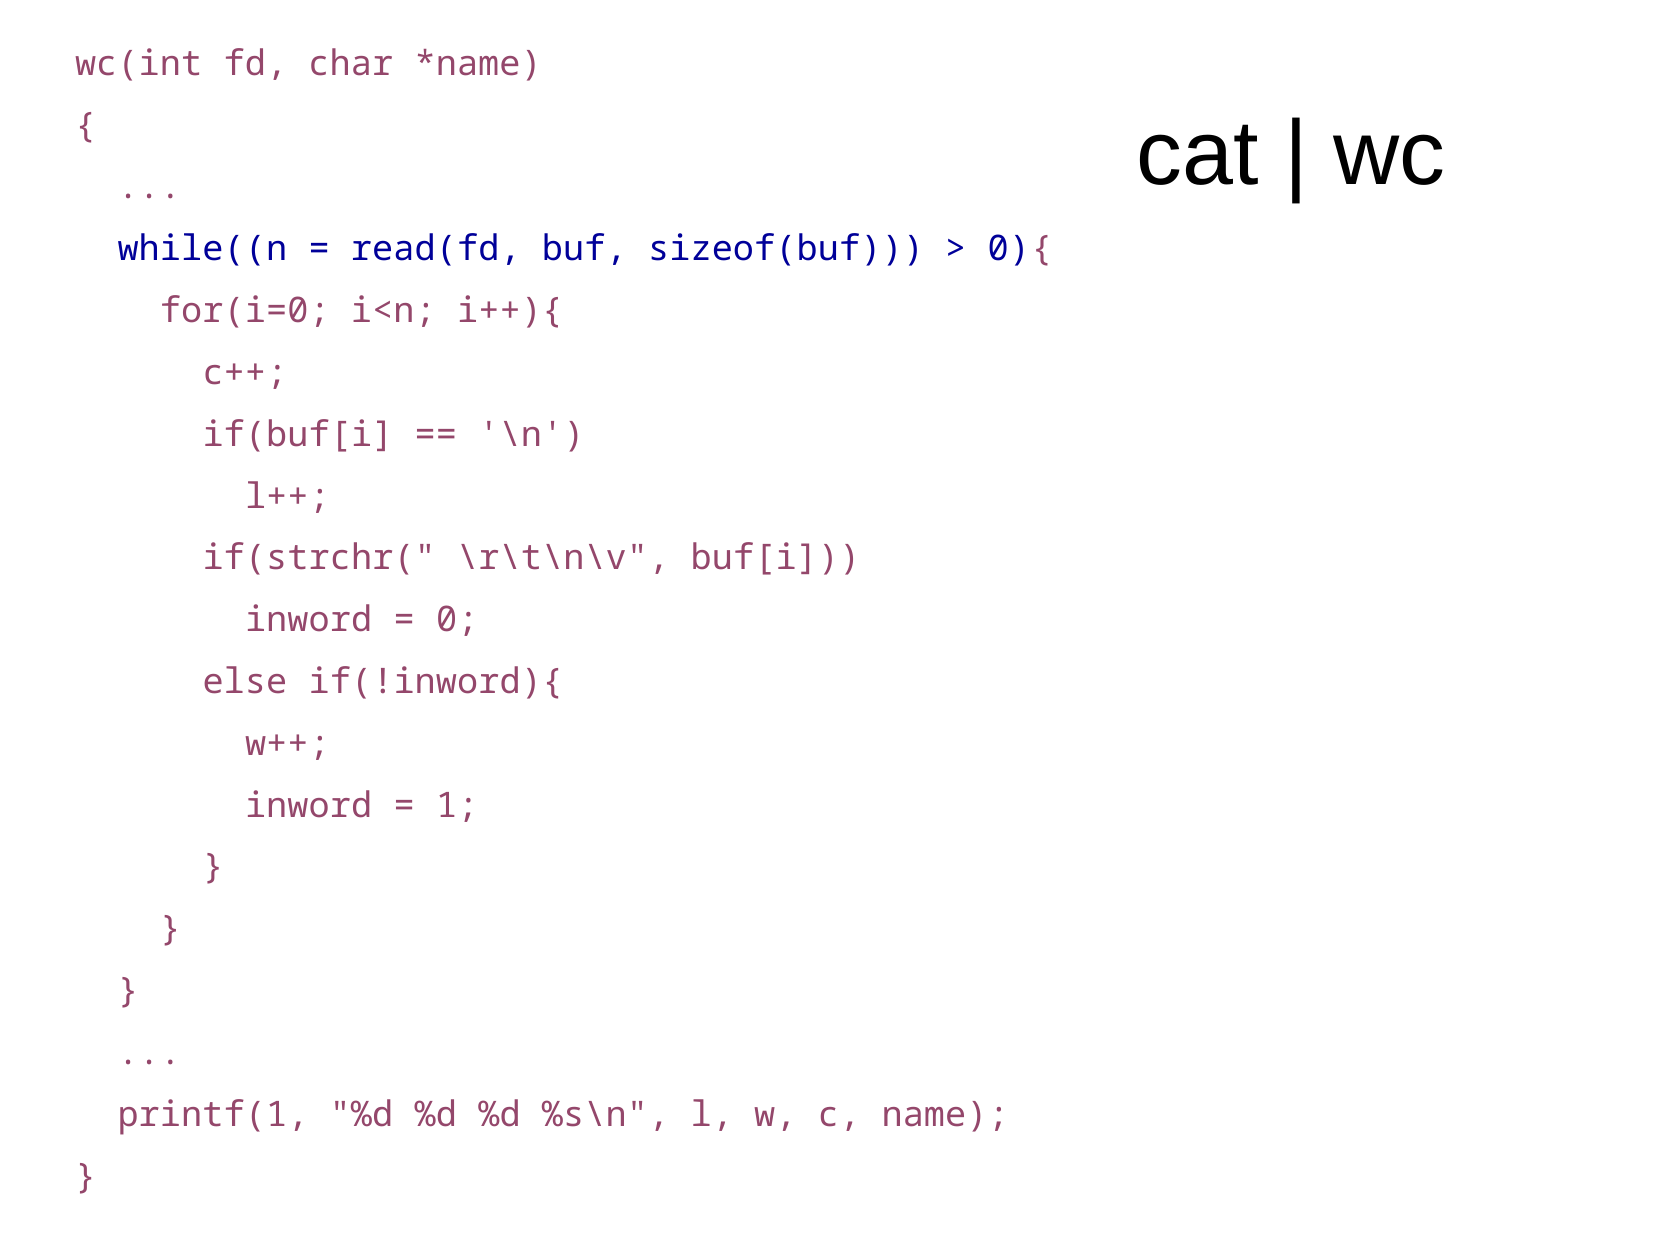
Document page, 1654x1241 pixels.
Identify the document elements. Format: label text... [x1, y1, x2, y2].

list wc(int fd, char *name) { ... while((n = read(fd, buf, sizeof(buf))) > 0){ for(i=0; i<n; i++){ c++; if(buf[i] == '\n') l++; if(strchr(" \r\t\n\v", buf[i])) inword = 0; else if(!inword){ w++; inword = 1; } } } ... printf(1, "%d %d %d %s\n", l, w, c, name); } [75, 37, 1613, 1201]
